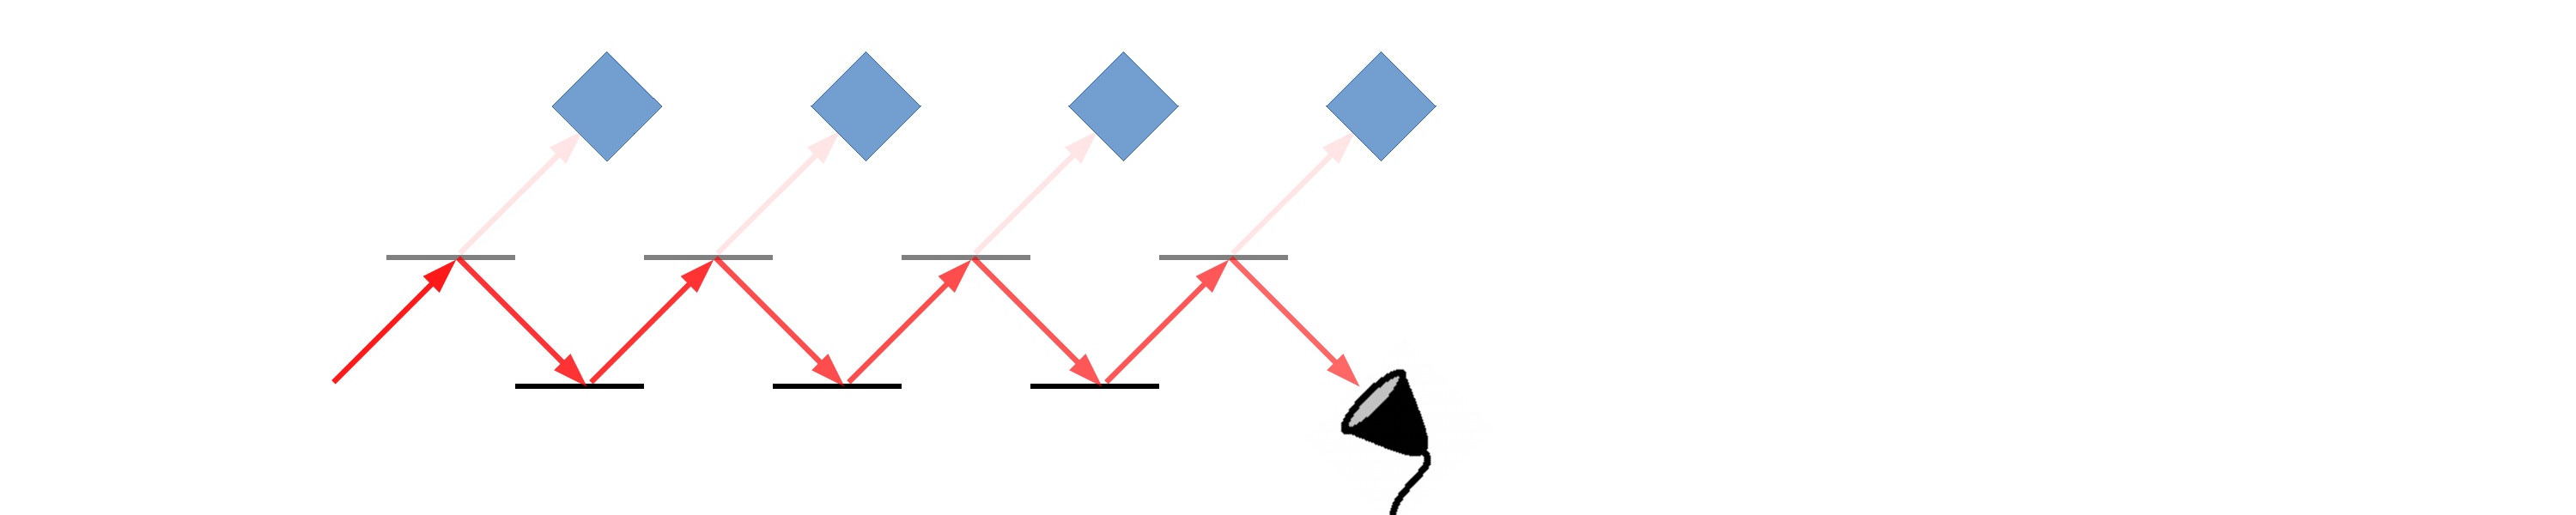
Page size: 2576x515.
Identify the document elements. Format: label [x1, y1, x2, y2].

picture [1303, 336, 1496, 515]
text_box [552, 52, 662, 161]
text_box [1326, 52, 1437, 161]
text_box [811, 52, 921, 161]
text_box [1068, 52, 1179, 161]
